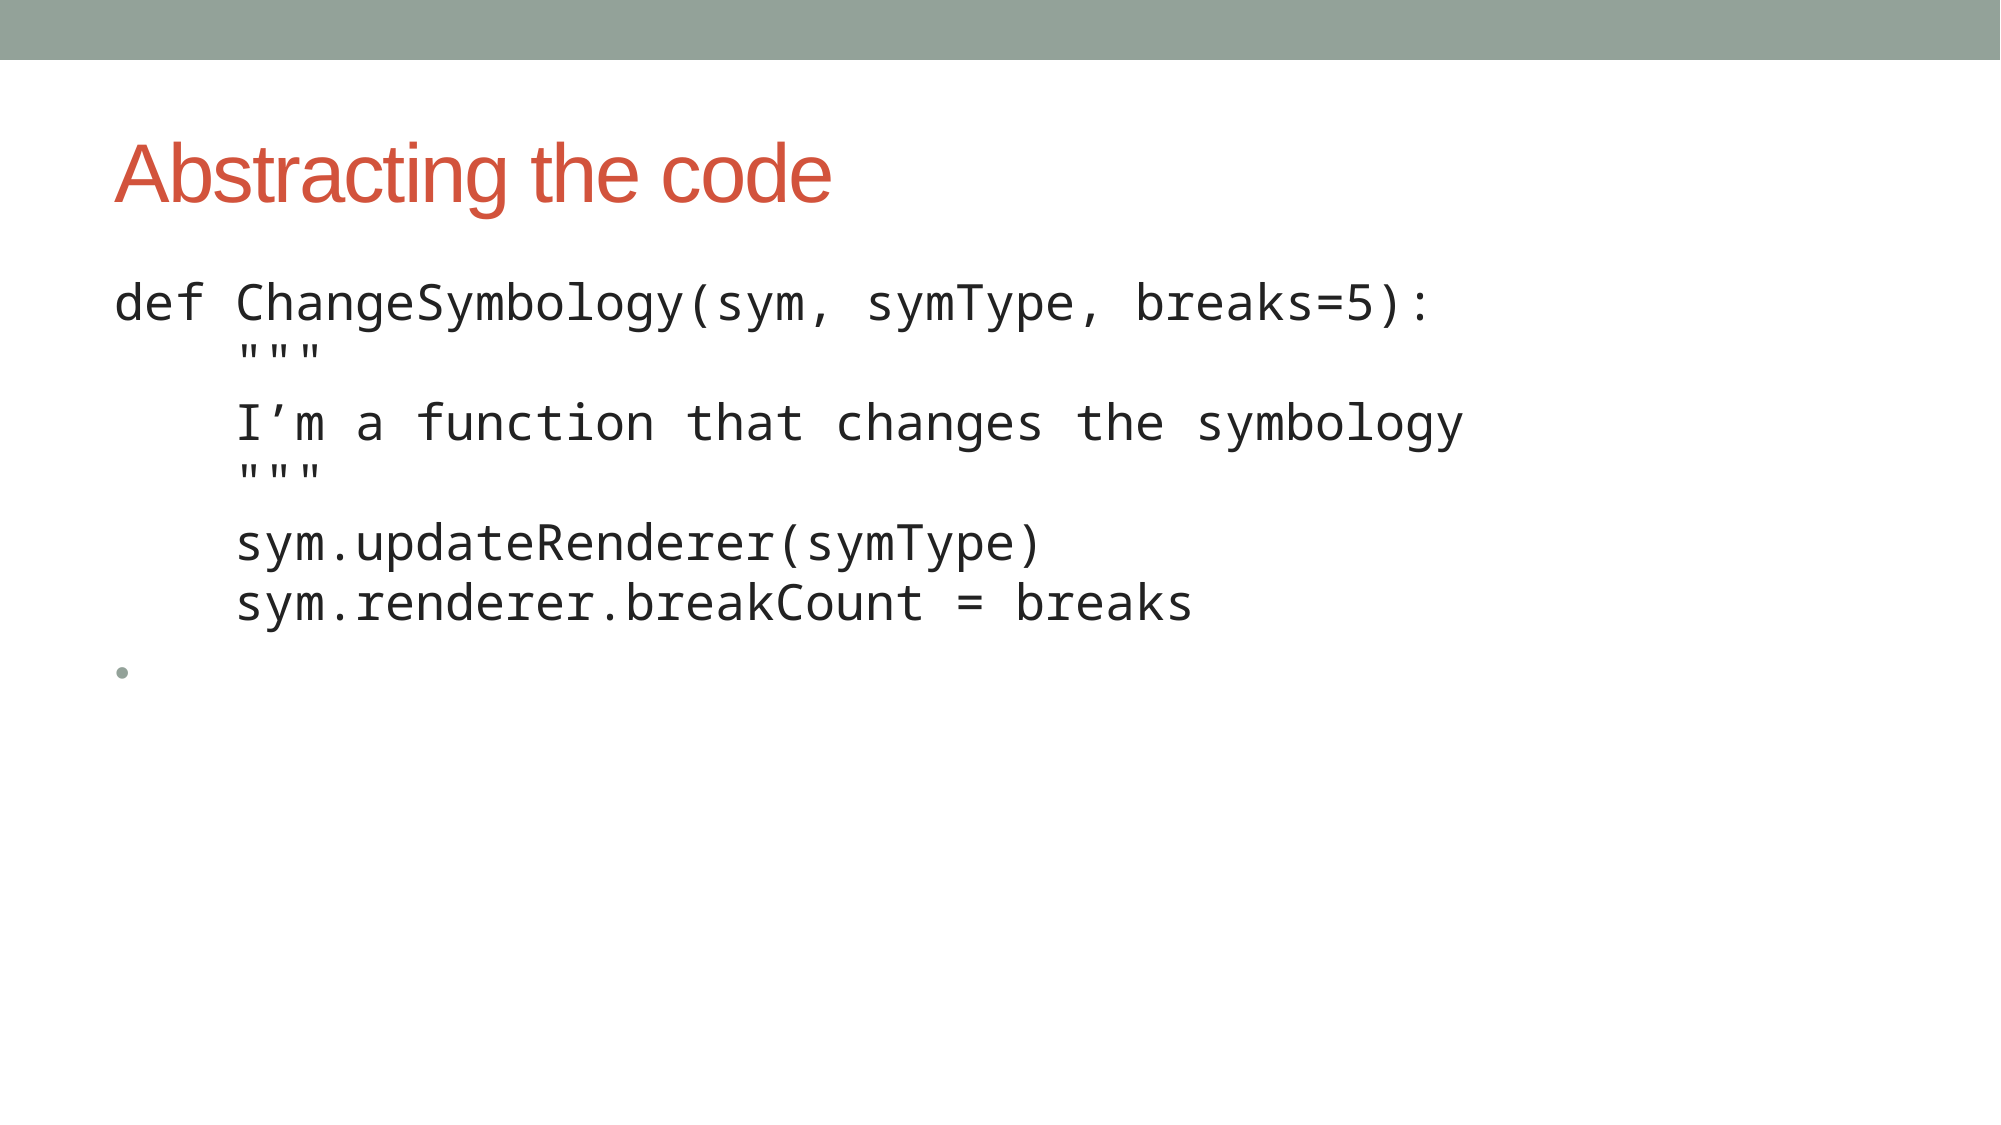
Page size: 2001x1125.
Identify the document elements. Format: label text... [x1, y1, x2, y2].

title Abstracting the code [99, 87, 1900, 251]
list def ChangeSymbology(sym, symType, breaks=5): """ I’m a function that changes the symbology """ sym.updateRenderer(symType) sym.renderer.breakCount = breaks [99, 262, 1900, 1063]
